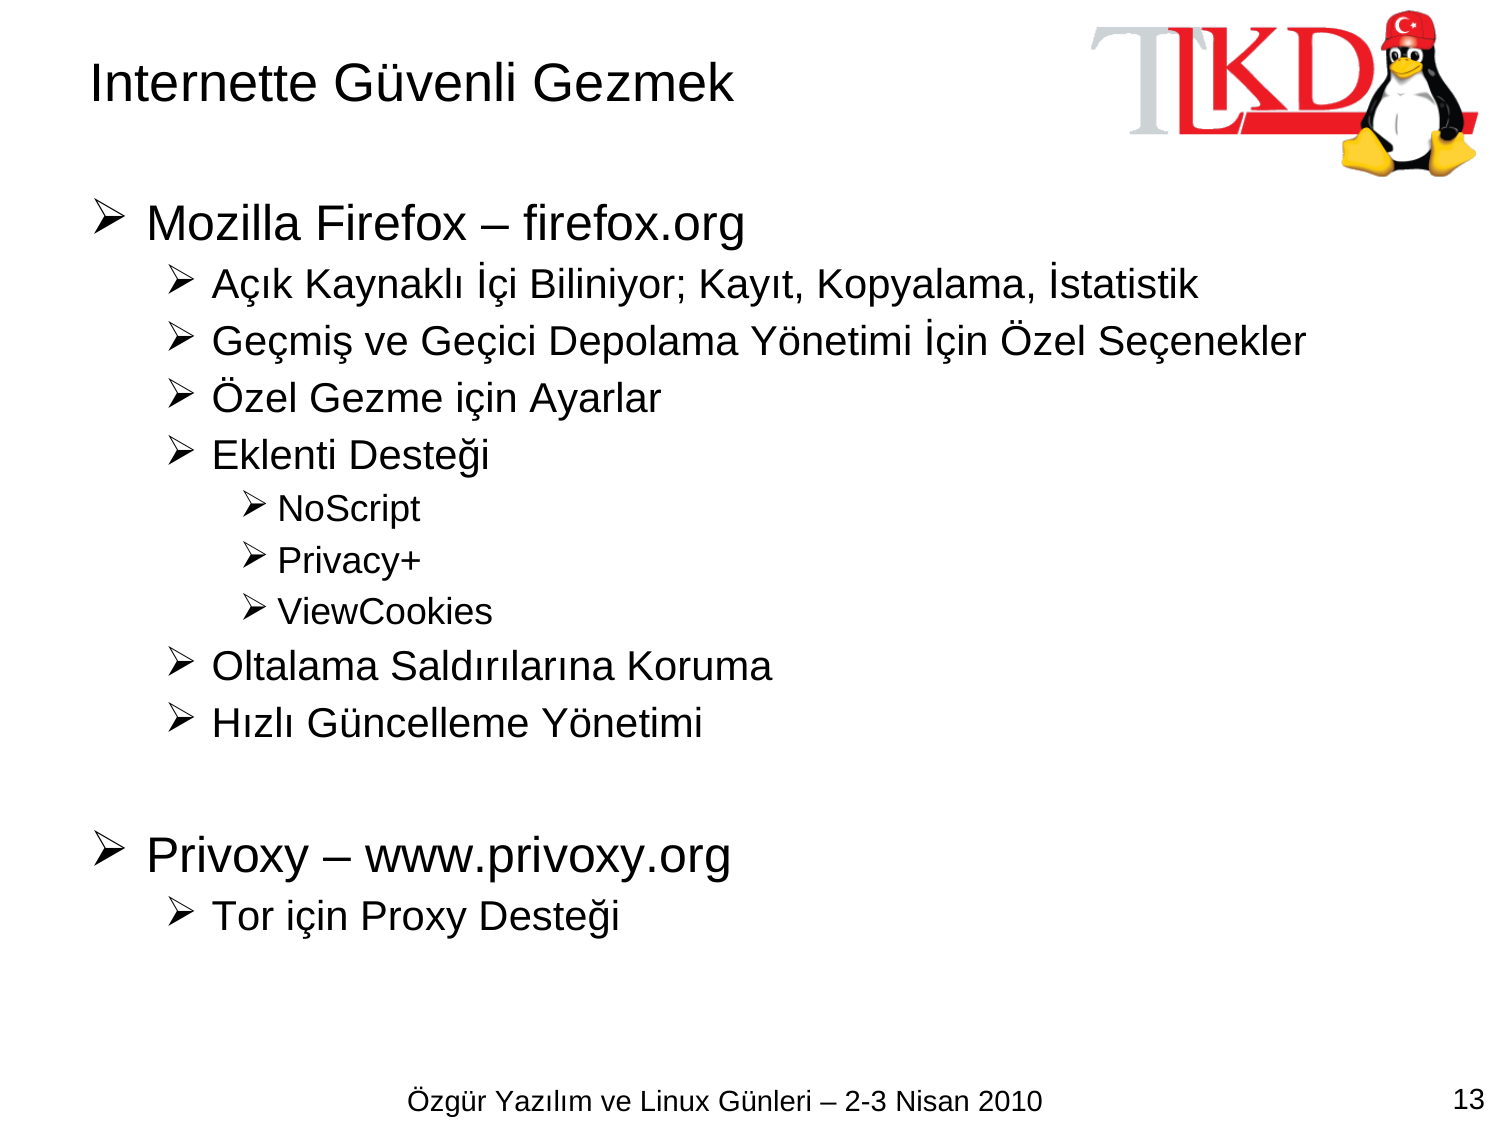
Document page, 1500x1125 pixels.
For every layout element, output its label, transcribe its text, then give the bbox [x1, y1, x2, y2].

title Internette Güvenli Gezmek [75, 45, 1070, 151]
picture [1087, 0, 1491, 188]
list Mozilla Firefox – firefox.org Açık Kaynaklı İçi Biliniyor; Kayıt, Kopyalama, İstatistik Geçmiş ve Geçici Depolama Yönetimi İçin Özel Seçenekler Özel Gezme için Ayarlar Eklenti Desteği NoScript Privacy+ ViewCookies Oltalama Saldırılarına Koruma Hızlı Güncelleme Yönetimi Privoxy – www.privoxy.org Tor için Proxy Desteği [75, 187, 1426, 1051]
